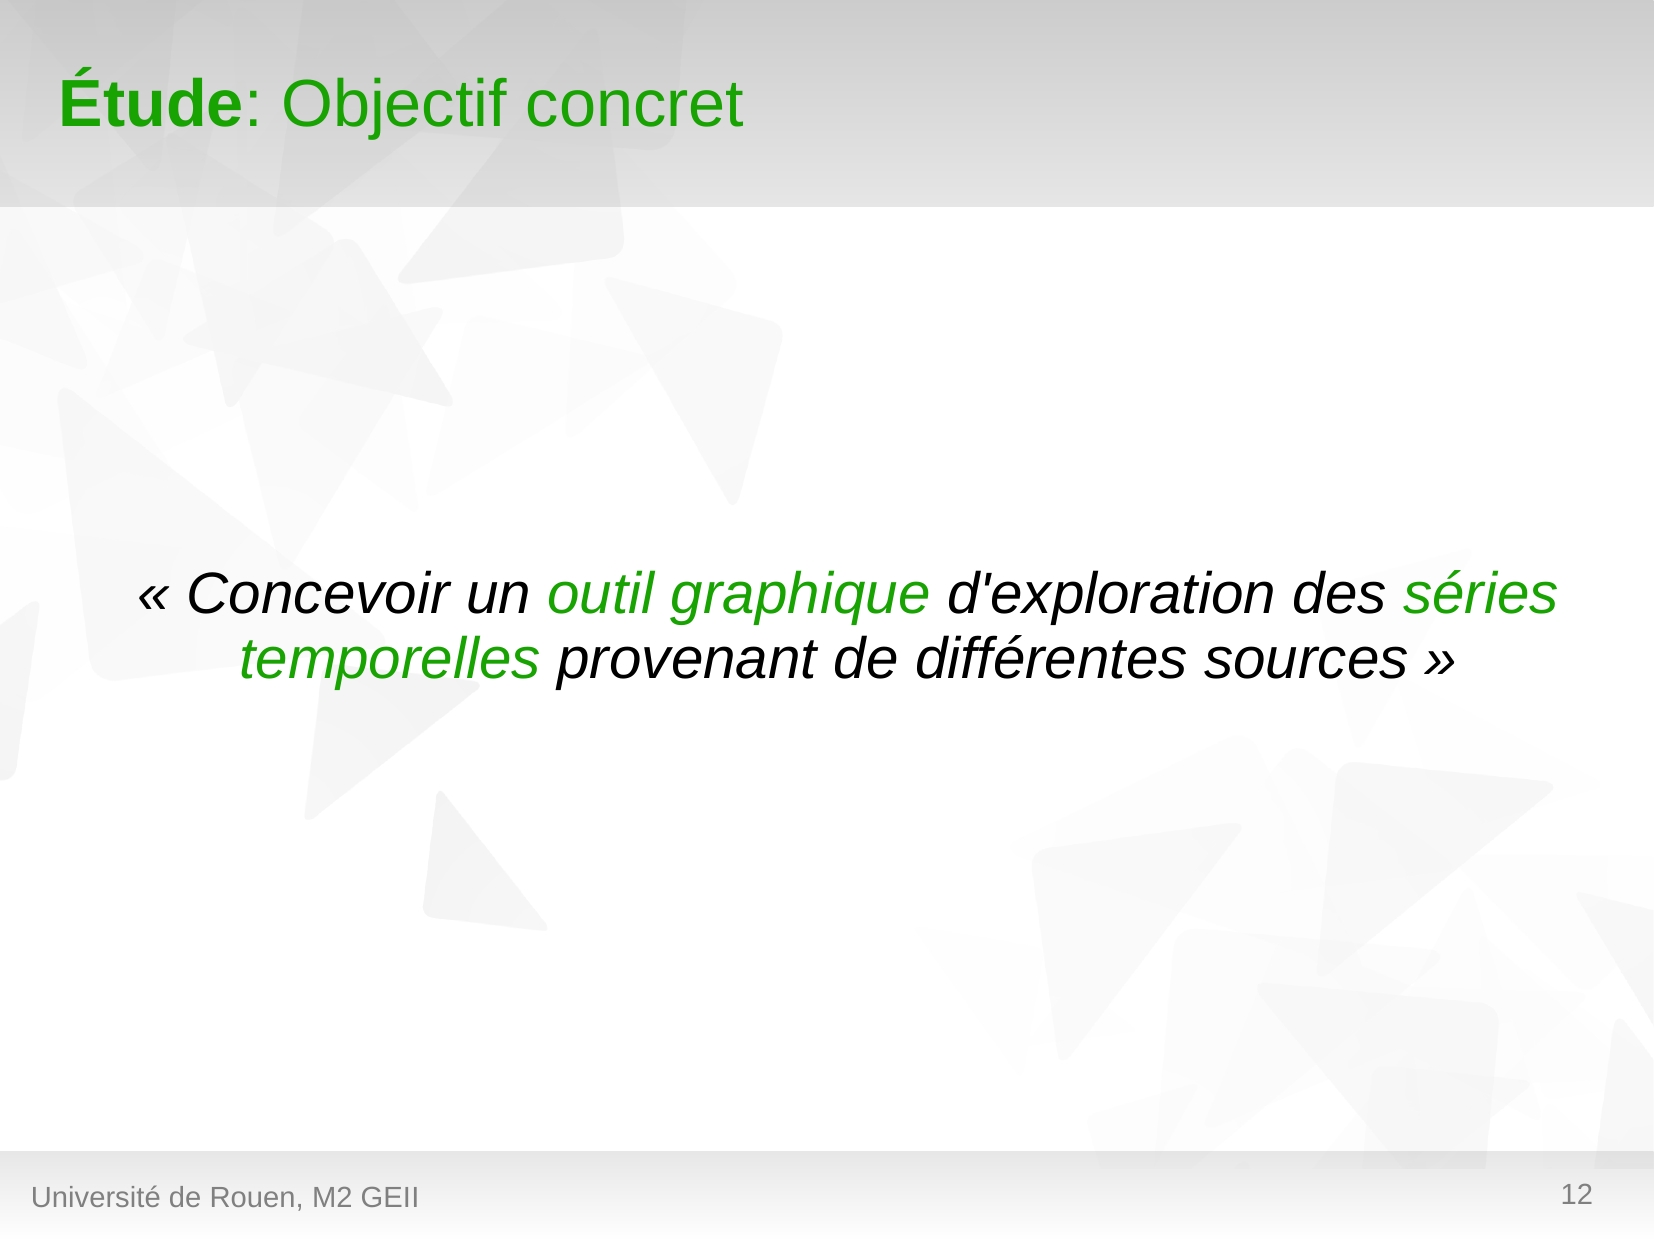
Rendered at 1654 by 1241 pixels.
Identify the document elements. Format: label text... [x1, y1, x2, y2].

picture [915, 548, 1654, 1169]
picture [0, 0, 783, 931]
title Étude: Objectif concret [59, 29, 1595, 178]
list « Concevoir un outil graphique d'exploration des séries temporelles provenant de différentes sources » [59, 265, 1595, 986]
